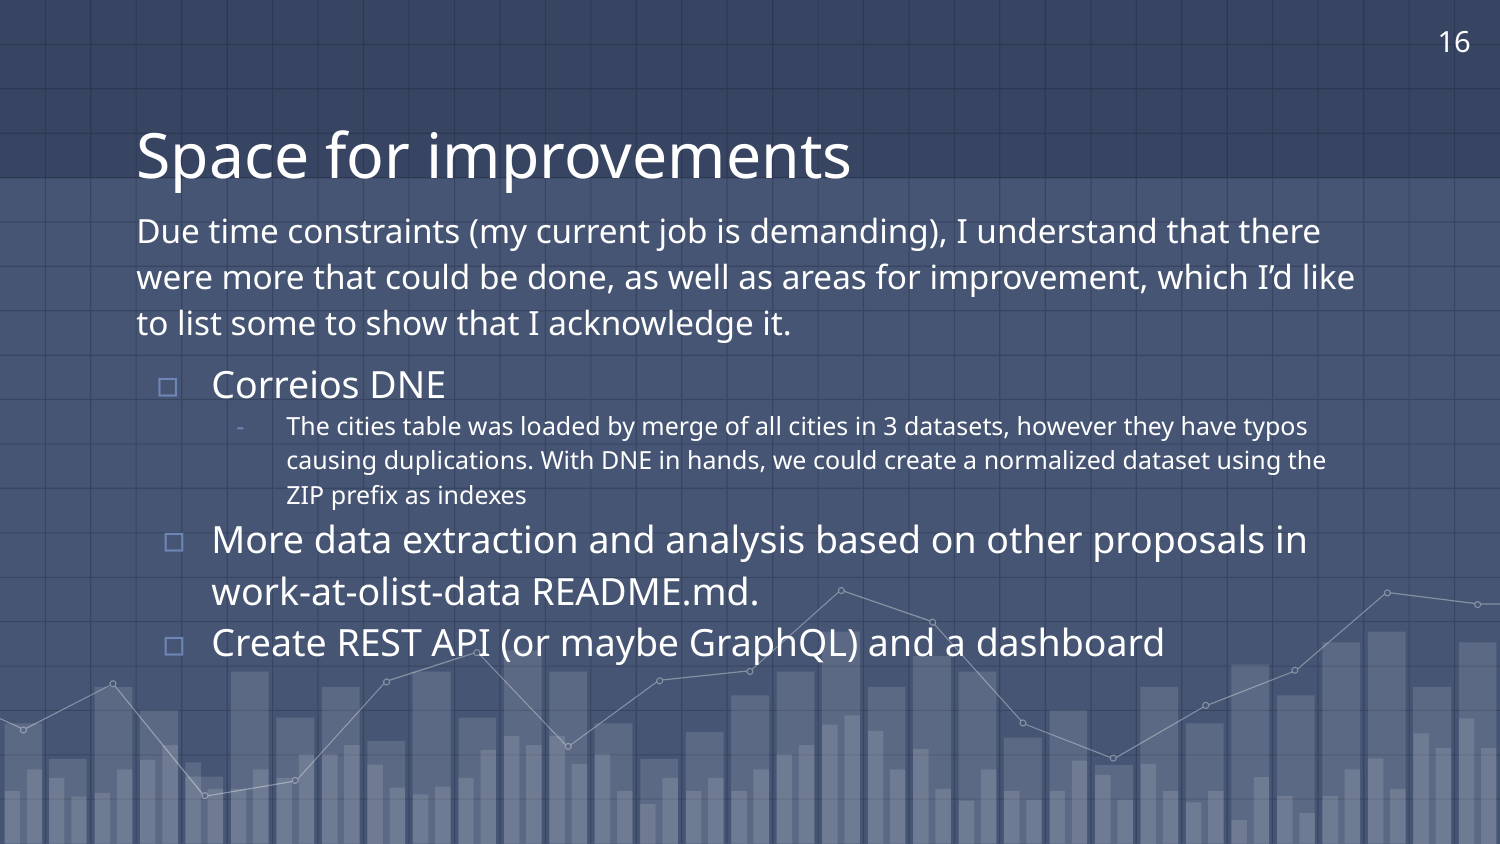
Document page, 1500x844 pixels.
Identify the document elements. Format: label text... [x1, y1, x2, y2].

slide_number 1 [1408, 0, 1500, 88]
title Space for improvements [121, 65, 1383, 189]
list Due time constraints (my current job is demanding), I understand that there were more that could be done, as well as areas for improvement, which I’d like to list some to show that I acknowledge it. Correios DNE The cities table was loaded by merge of all cities in 3 datasets, however they have typos causing duplications. With DNE in hands, we could create a normalized dataset using the ZIP prefix as indexes More data extraction and analysis based on other proposals in work-at-olist-data README.md. Create REST API (or maybe GraphQL) and a dashboard [121, 189, 1383, 698]
